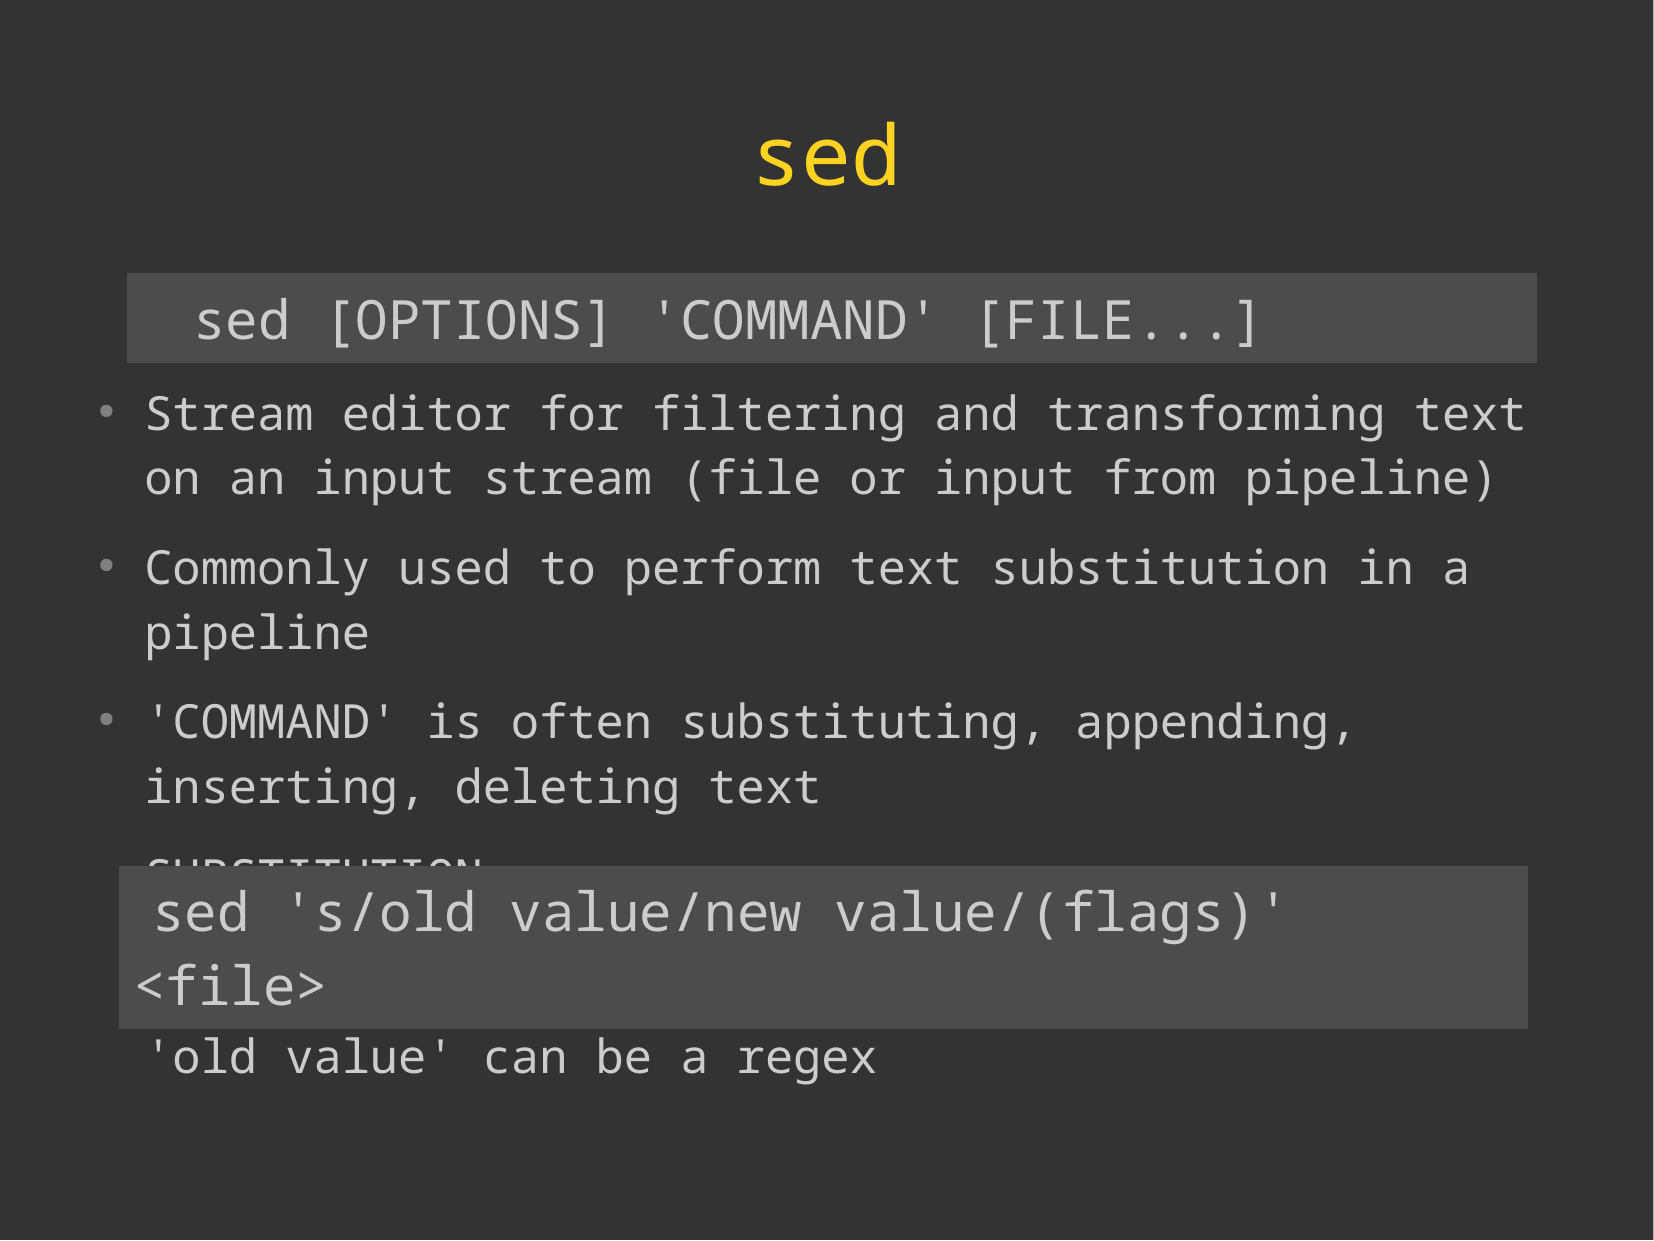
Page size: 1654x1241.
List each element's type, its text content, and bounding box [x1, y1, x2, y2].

table_header sed 's/old value/new value/(flags)' <file> [119, 866, 1528, 1029]
title sed [82, 49, 1571, 257]
table_header sed [OPTIONS] 'COMMAND' [FILE...] [127, 274, 1537, 363]
list Stream editor for filtering and transforming text on an input stream (file or input from pipeline) Commonly used to perform text substitution in a pipeline 'COMMAND' is often substituting, appending, inserting, deleting text SUBSTITUTION: 'old value' can be a regex [82, 290, 1538, 1156]
